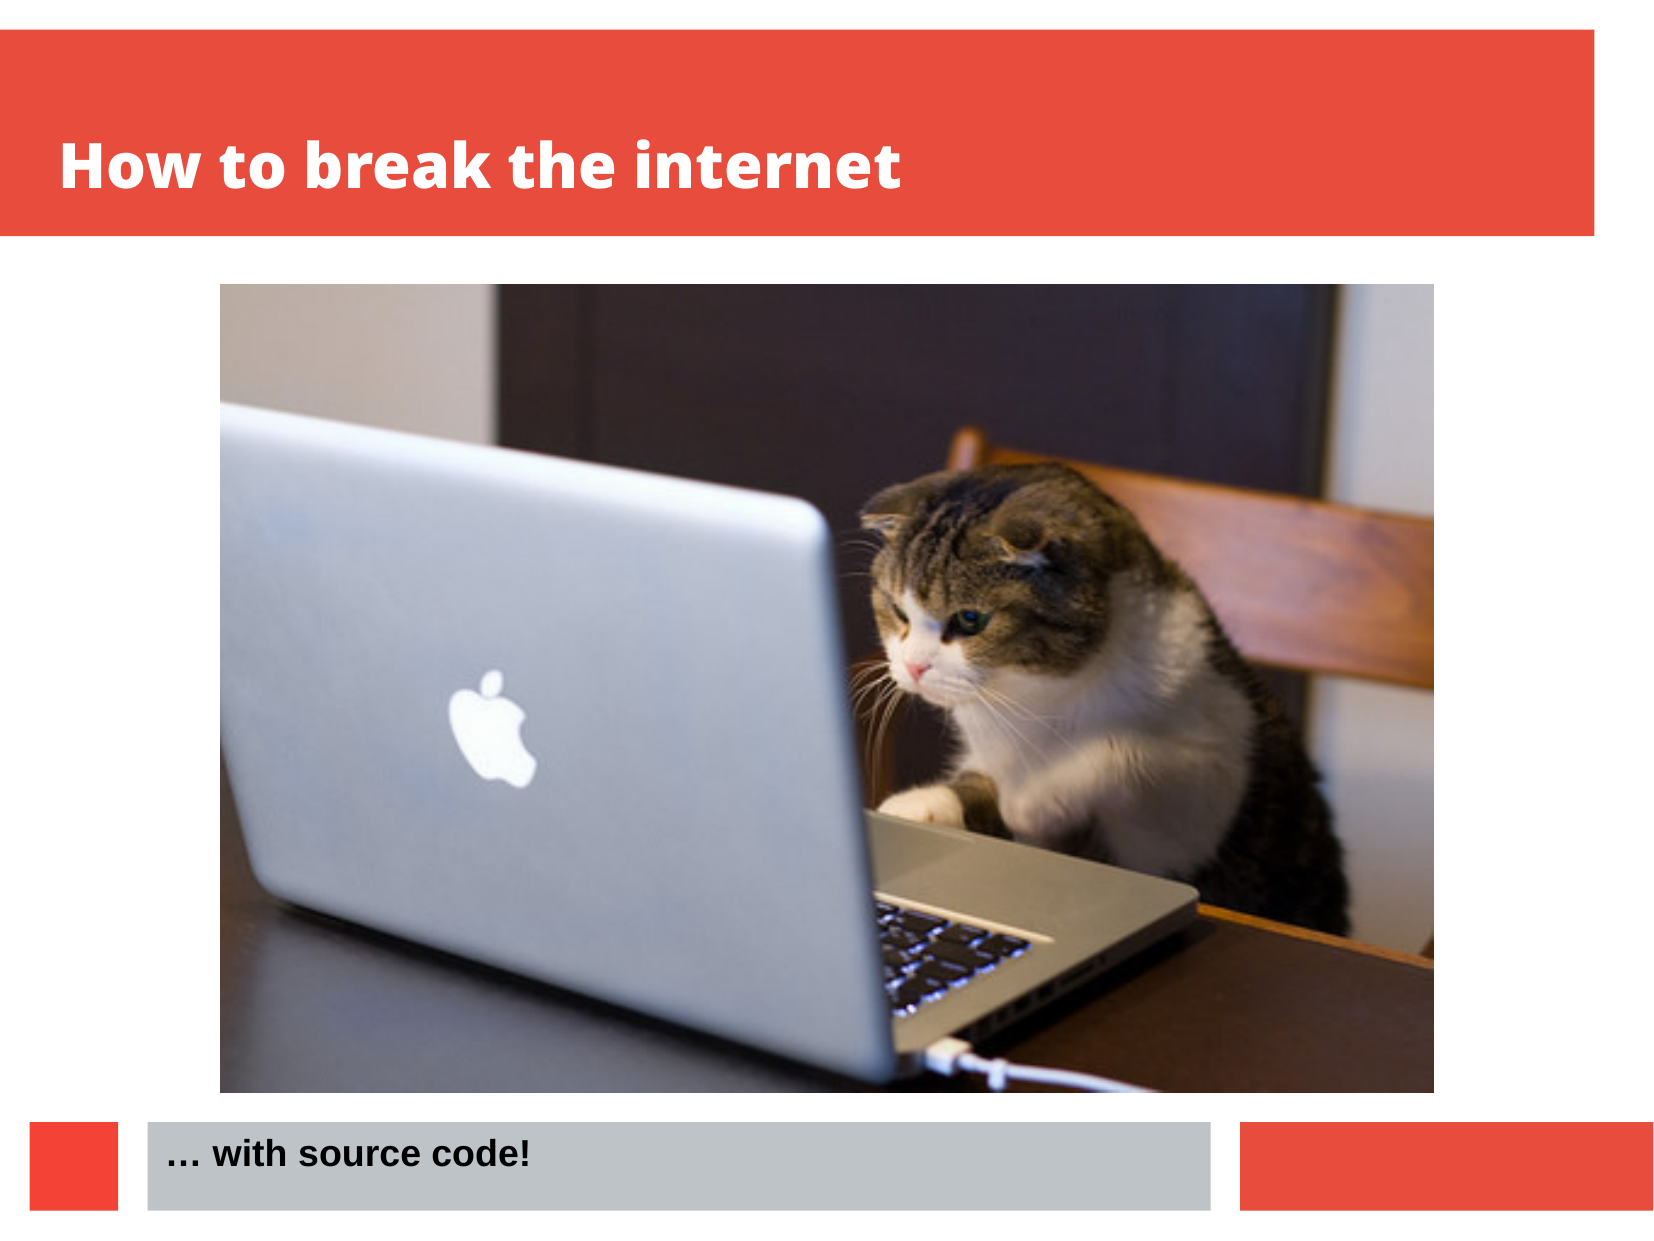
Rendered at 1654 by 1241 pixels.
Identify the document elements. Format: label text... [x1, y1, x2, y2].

title How to break the internet [59, 49, 1595, 207]
picture [220, 284, 1434, 1093]
text_box … with source code! [150, 1125, 1216, 1182]
